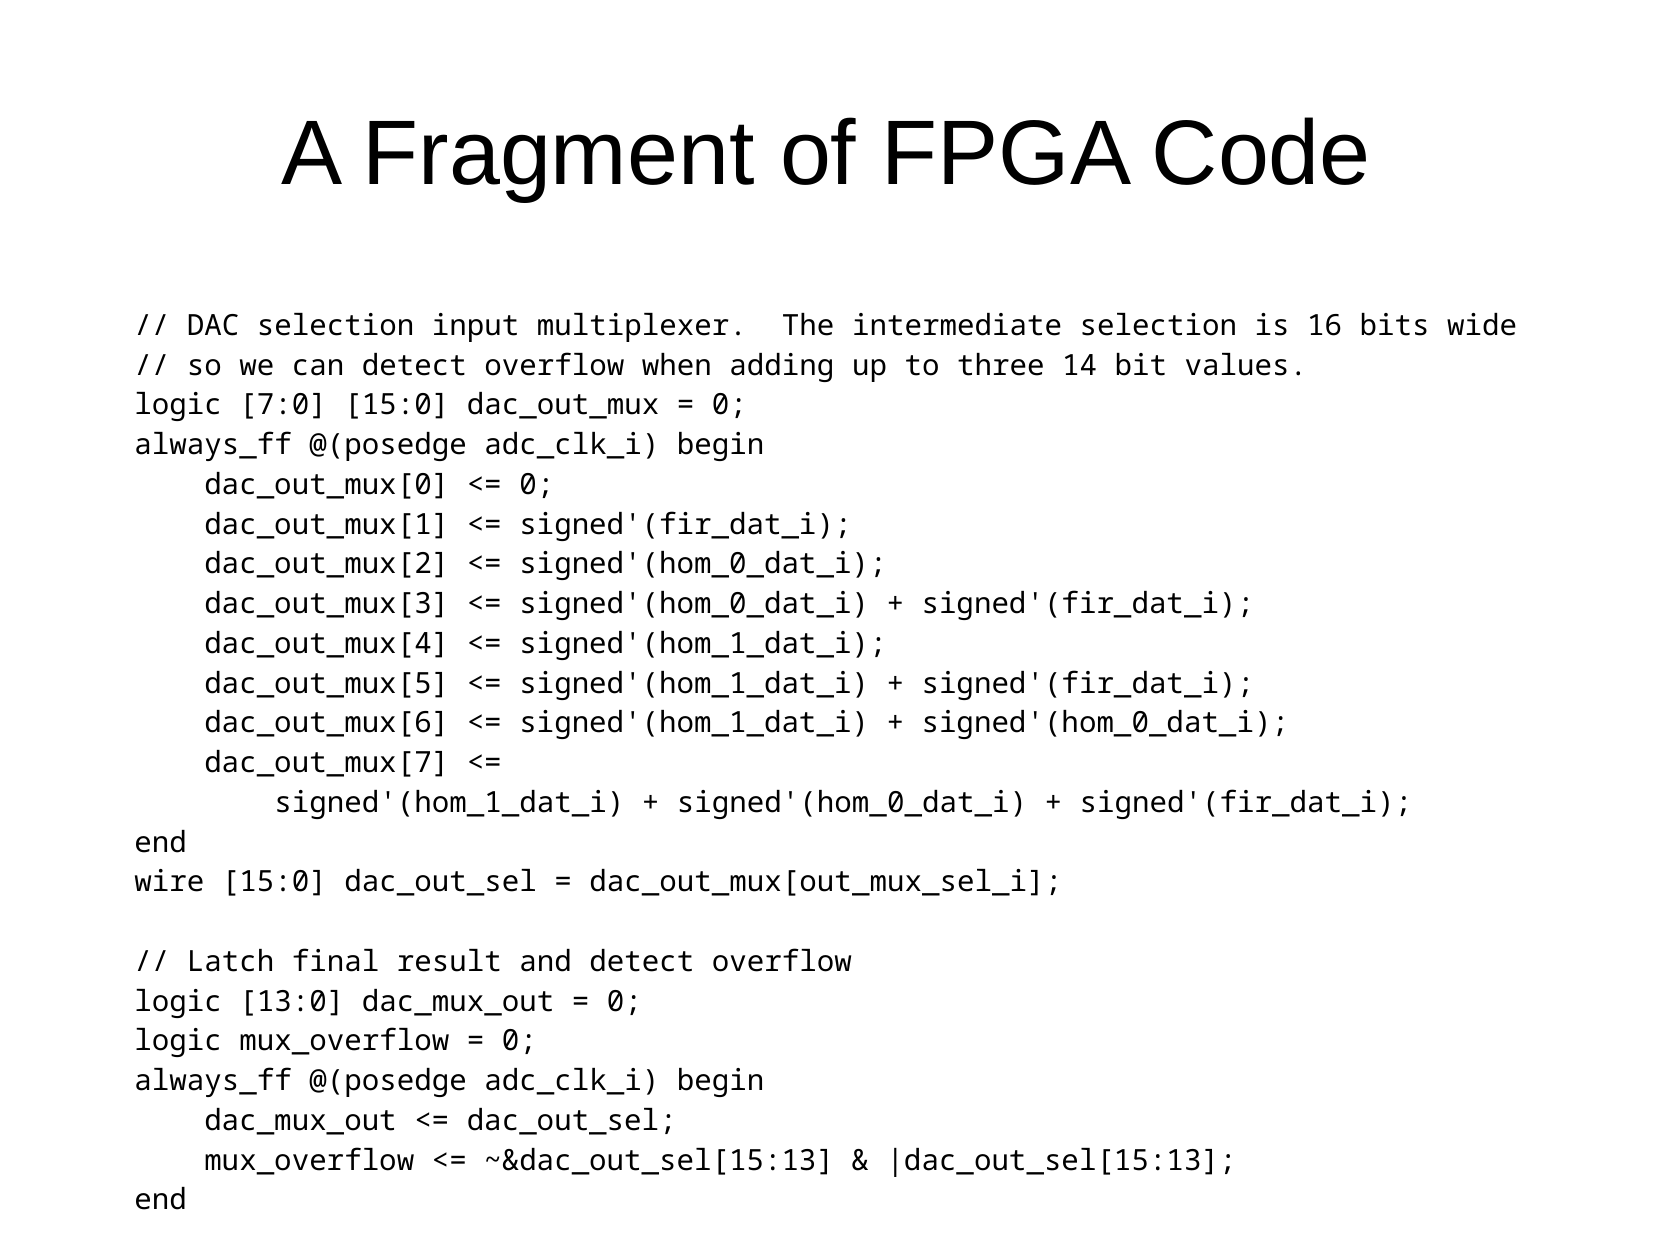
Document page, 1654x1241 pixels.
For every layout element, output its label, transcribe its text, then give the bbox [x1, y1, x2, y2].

title A Fragment of FPGA Code [82, 49, 1571, 257]
text_box // DAC selection input multiplexer. The intermediate selection is 16 bits wide // so we can detect overflow when adding up to three 14 bit values. logic [7:0] [15:0] dac_out_mux = 0; always_ff @(posedge adc_clk_i) begin dac_out_mux[0] <= 0; dac_out_mux[1] <= signed'(fir_dat_i); dac_out_mux[2] <= signed'(hom_0_dat_i); dac_out_mux[3] <= signed'(hom_0_dat_i) + signed'(fir_dat_i); dac_out_mux[4] <= signed'(hom_1_dat_i); dac_out_mux[5] <= signed'(hom_1_dat_i) + signed'(fir_dat_i); dac_out_mux[6] <= signed'(hom_1_dat_i) + signed'(hom_0_dat_i); dac_out_mux[7] <= signed'(hom_1_dat_i) + signed'(hom_0_dat_i) + signed'(fir_dat_i); end wire [15:0] dac_out_sel = dac_out_mux[out_mux_sel_i]; // Latch final result and detect overflow logic [13:0] dac_mux_out = 0; logic mux_overflow = 0; always_ff @(posedge adc_clk_i) begin dac_mux_out <= dac_out_sel; mux_overflow <= ~&dac_out_sel[15:13] & |dac_out_sel[15:13]; end [118, 295, 1571, 1193]
